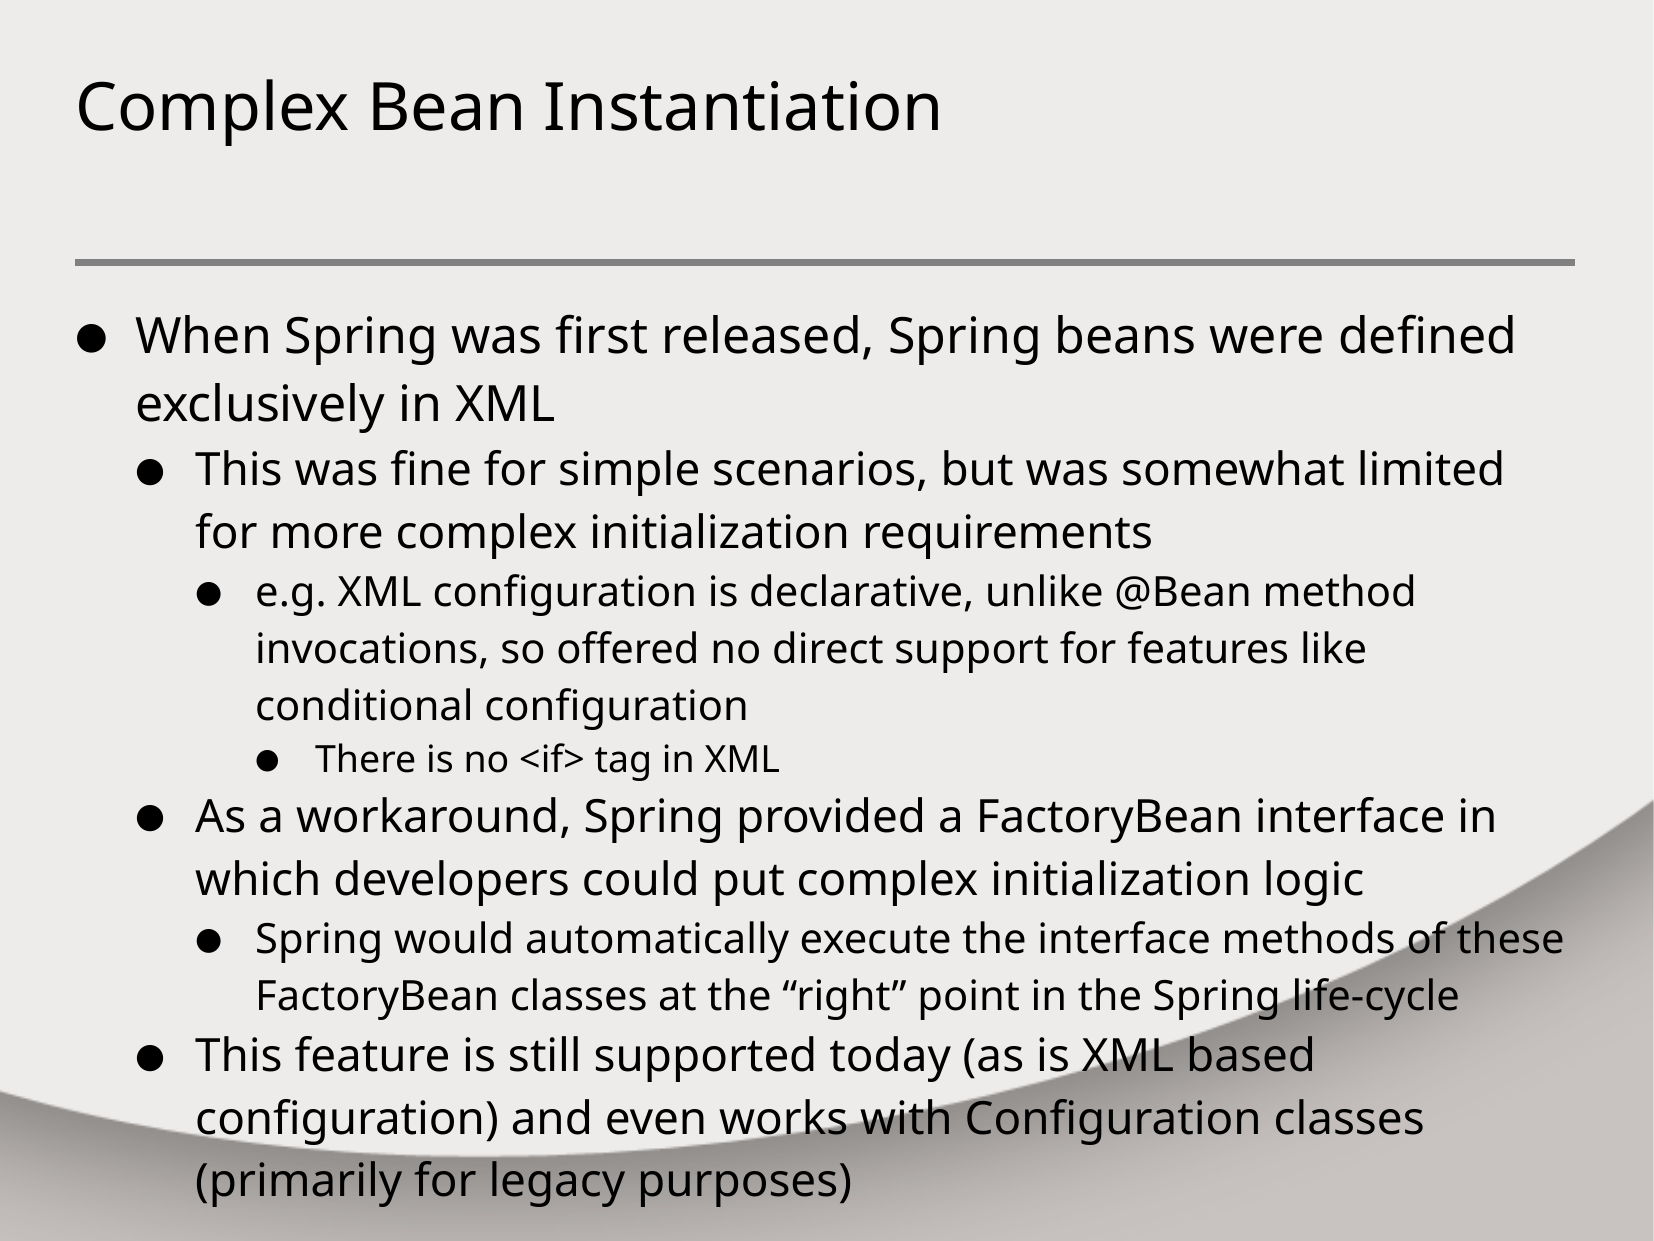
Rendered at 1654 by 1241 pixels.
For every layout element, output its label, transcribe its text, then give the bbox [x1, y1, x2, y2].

title Complex Bean Instantiation [75, 75, 1576, 226]
list When Spring was first released, Spring beans were defined exclusively in XML This was fine for simple scenarios, but was somewhat limited for more complex initialization requirements e.g. XML configuration is declarative, unlike @Bean method invocations, so offered no direct support for features like conditional configuration There is no <if> tag in XML As a workaround, Spring provided a FactoryBean interface in which developers could put complex initialization logic Spring would automatically execute the interface methods of these FactoryBean classes at the “right” point in the Spring life-cycle This feature is still supported today (as is XML based configuration) and even works with Configuration classes (primarily for legacy purposes) [75, 300, 1576, 1163]
picture [0, 0, 1654, 1241]
